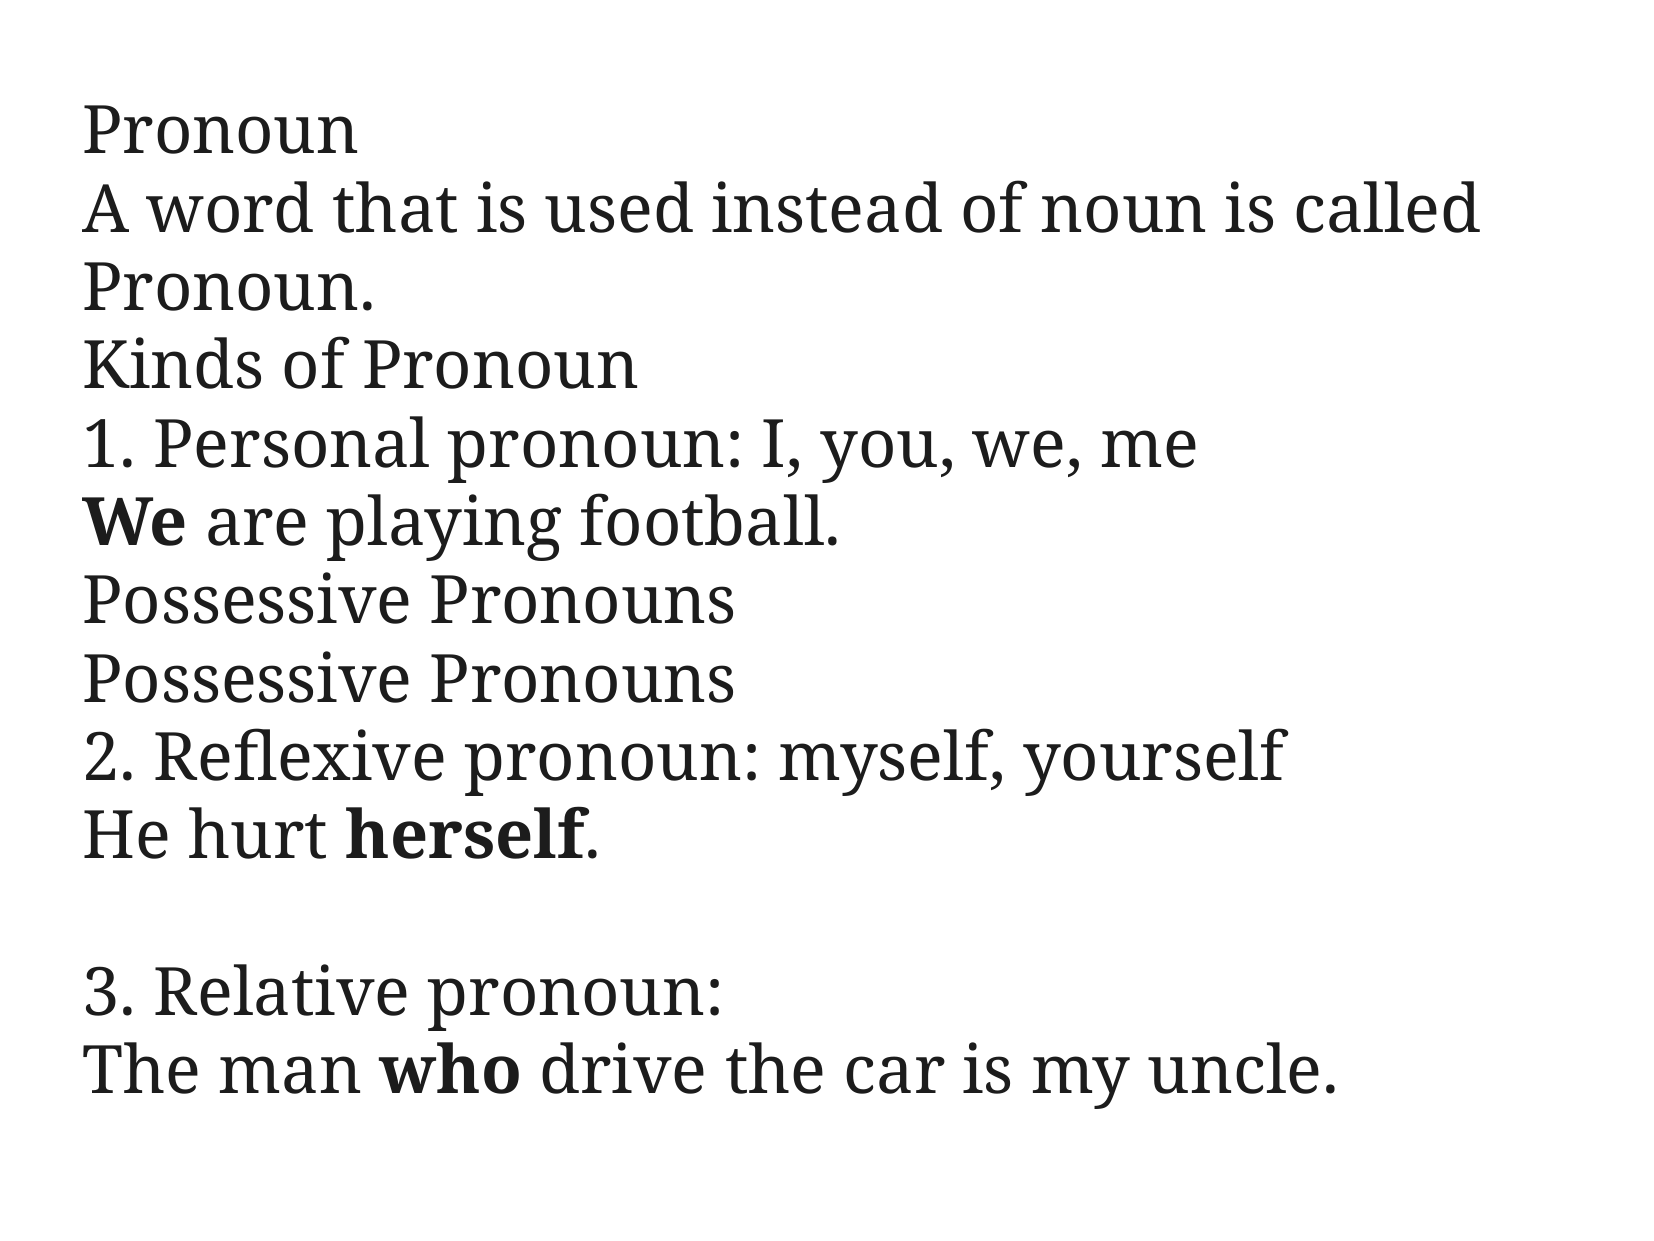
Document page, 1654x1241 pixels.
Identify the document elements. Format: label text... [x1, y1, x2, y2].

text_box Pronoun A word that is used instead of noun is called Pronoun. Kinds of Pronoun 1. Personal pronoun: I, you, we, me We are playing football. Possessive Pronouns Possessive Pronouns 2. Reflexive pronoun: myself, yourself He hurt herself. 3. Relative pronoun: The man who drive the car is my uncle. [82, 90, 1571, 1065]
